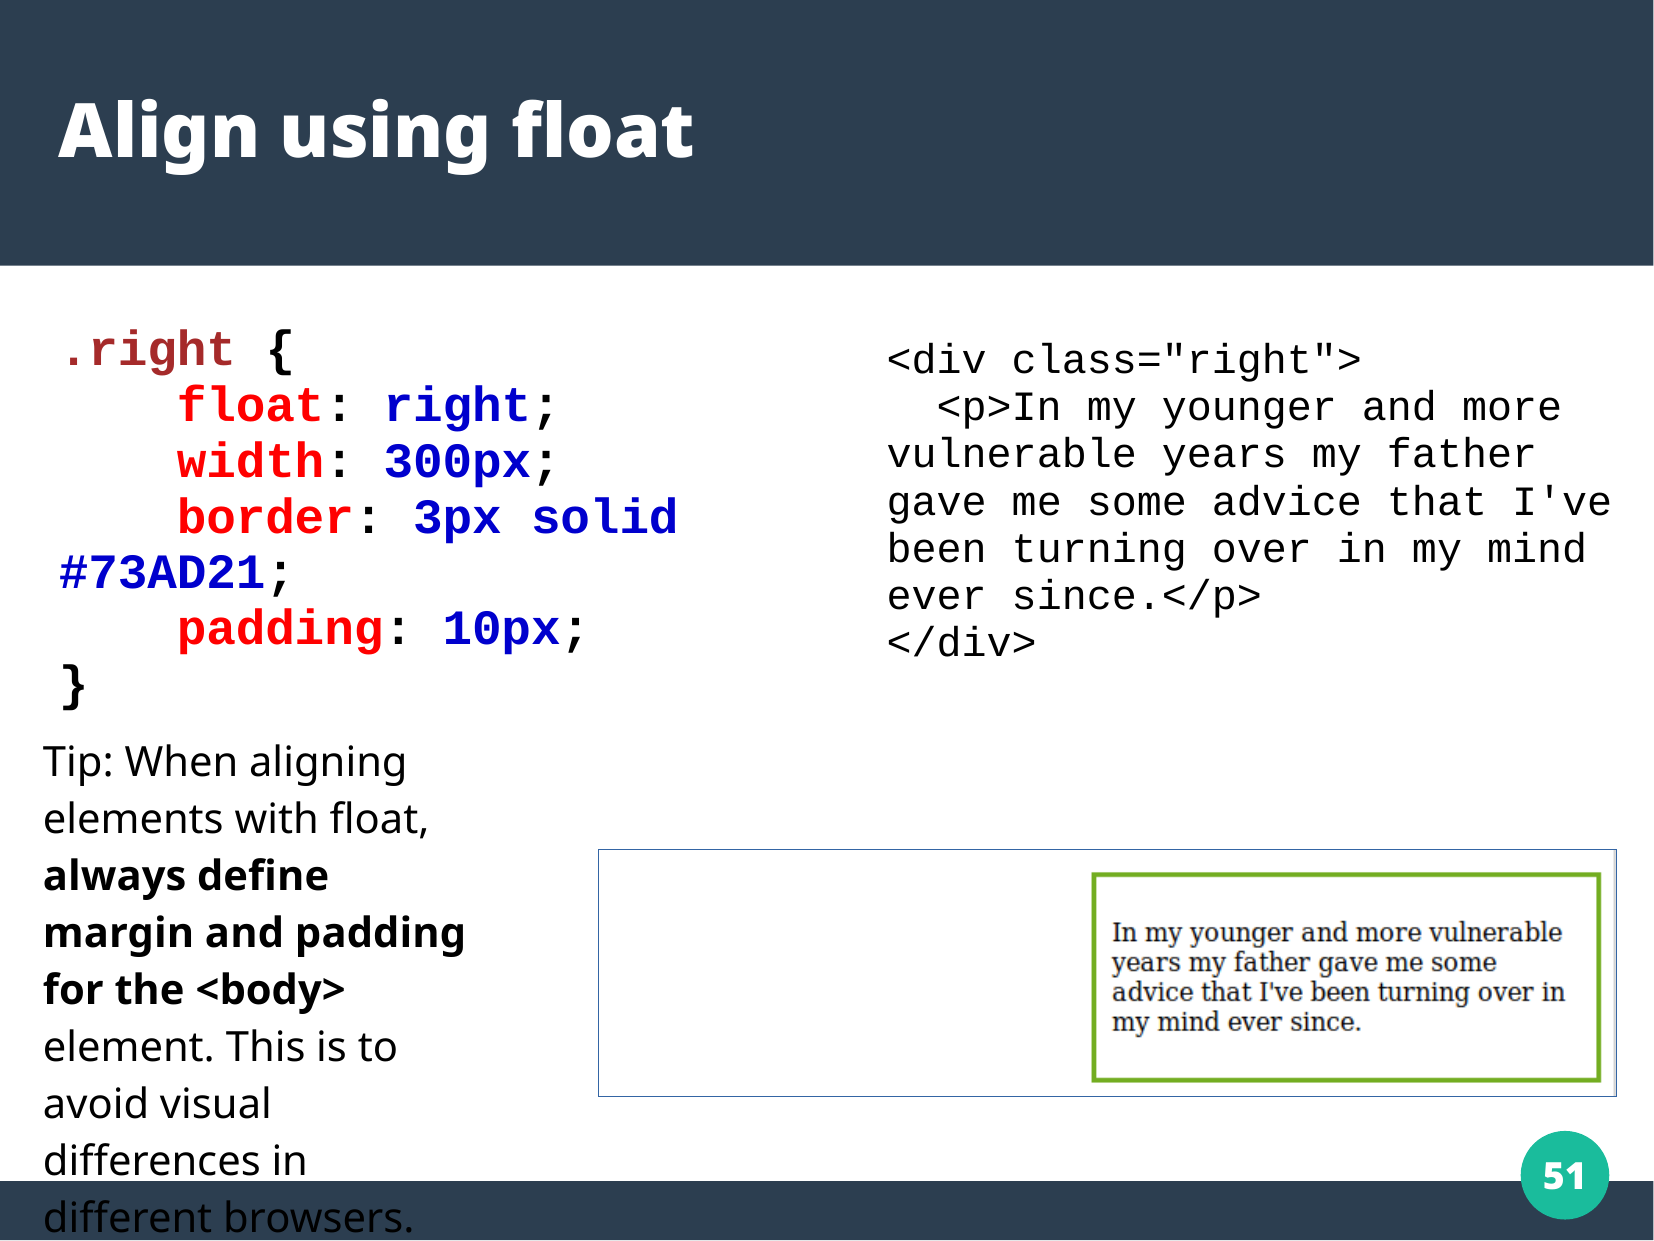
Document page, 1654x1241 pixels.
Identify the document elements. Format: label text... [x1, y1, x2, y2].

picture [598, 849, 1617, 1097]
text_box Tip: When aligning elements with float, always define margin and padding for the <body> element. This is to avoid visual differences in different browsers. [28, 724, 494, 1176]
title Align using float [59, 49, 1595, 207]
text_box <div class="right"> <p>In my younger and more vulnerable years my father gave me some advice that I've been turning over in my mind ever since.</p> </div> [871, 331, 1653, 785]
list .right { float: right; width: 300px; border: 3px solid #73AD21; padding: 10px; } [59, 324, 776, 720]
